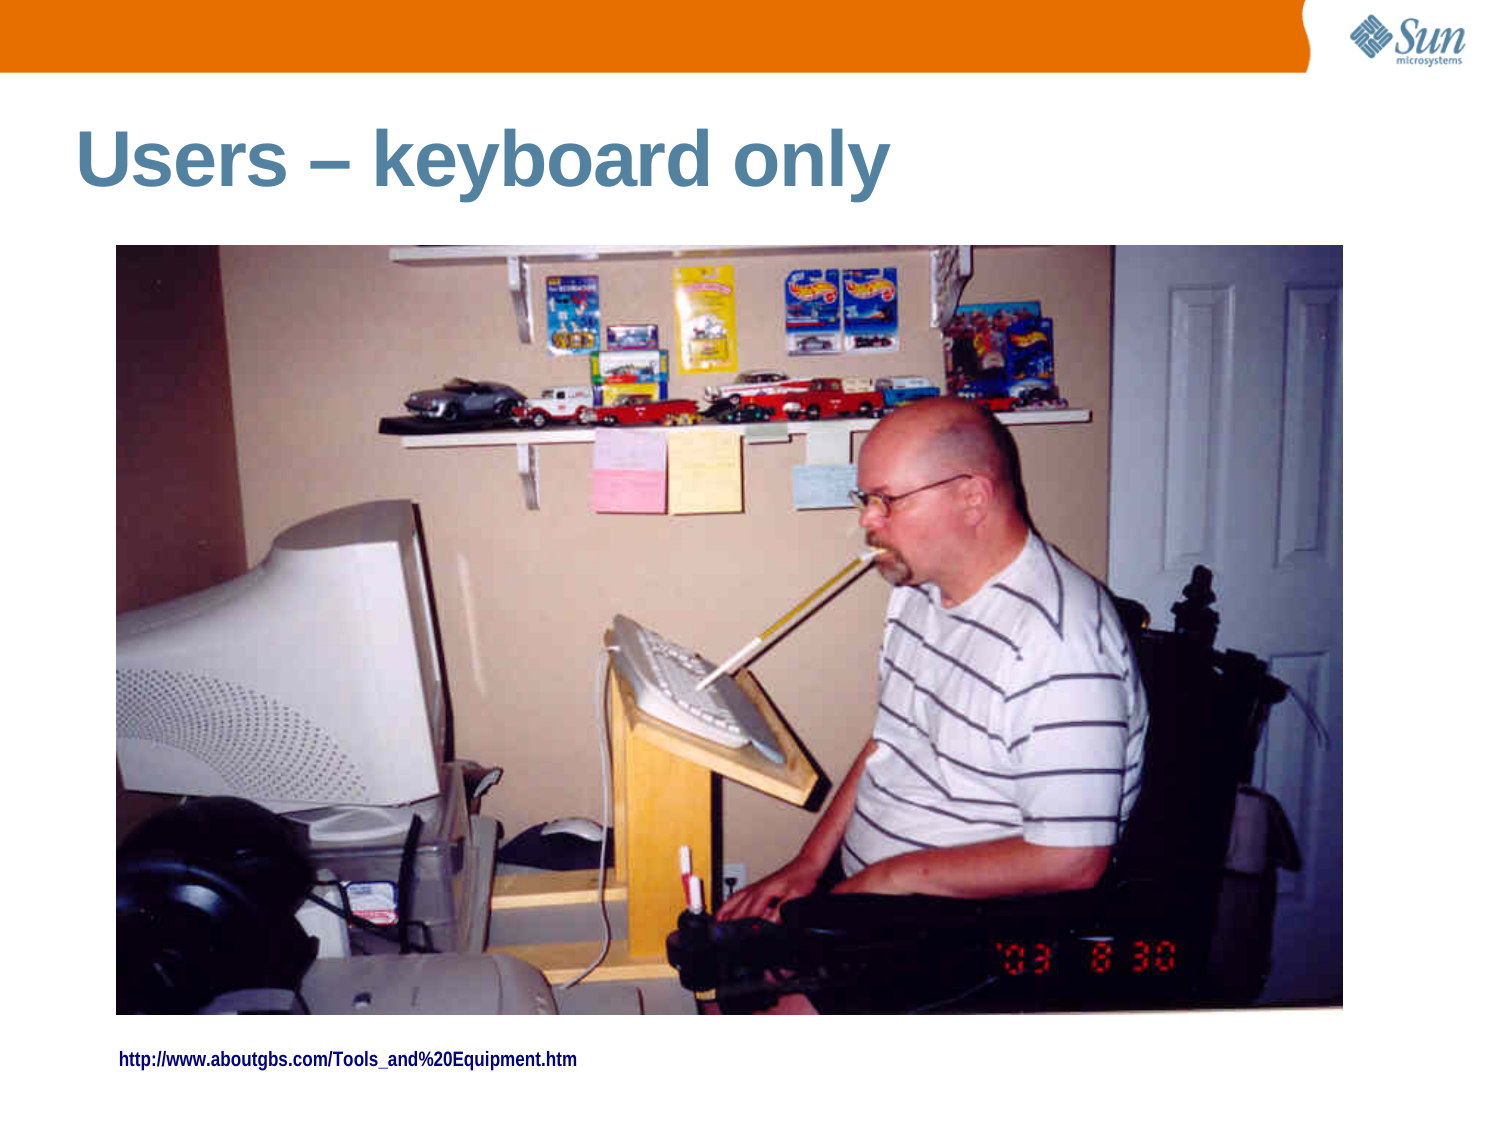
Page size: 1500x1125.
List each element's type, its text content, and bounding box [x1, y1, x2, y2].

text_box http://www.aboutgbs.com/Tools_and%20Equipment.htm [118, 1050, 1207, 1075]
picture [116, 245, 1343, 1015]
picture [0, 0, 1500, 75]
title Users – keyboard only [75, 122, 1438, 228]
